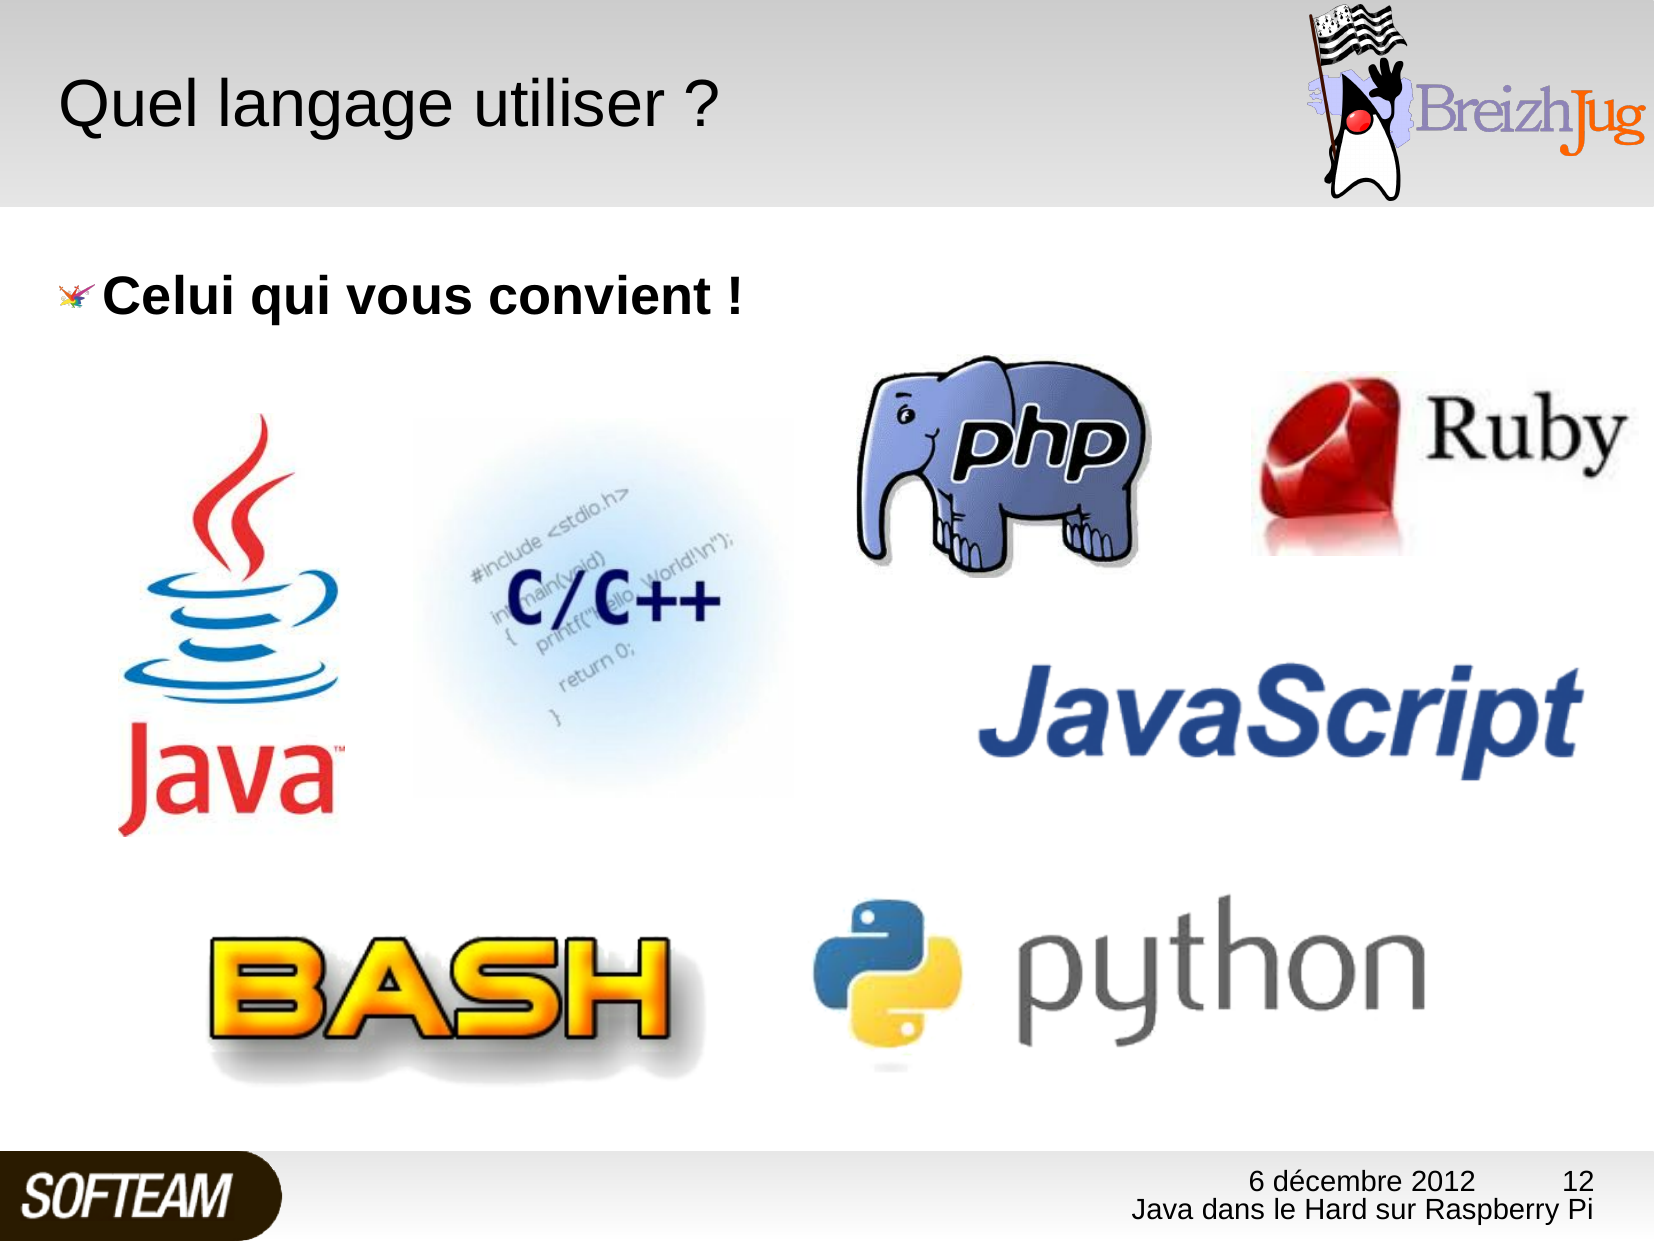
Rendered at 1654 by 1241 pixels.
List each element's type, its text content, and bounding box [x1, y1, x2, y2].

picture [1251, 371, 1639, 556]
picture [175, 856, 1515, 1128]
list Celui qui vous convient ! [59, 265, 1595, 986]
picture [0, 1151, 286, 1241]
picture [1299, 0, 1654, 206]
title Quel langage utiliser ? [59, 29, 1359, 178]
picture [118, 413, 345, 837]
picture [856, 354, 1152, 578]
picture [974, 643, 1591, 798]
picture [413, 418, 794, 798]
